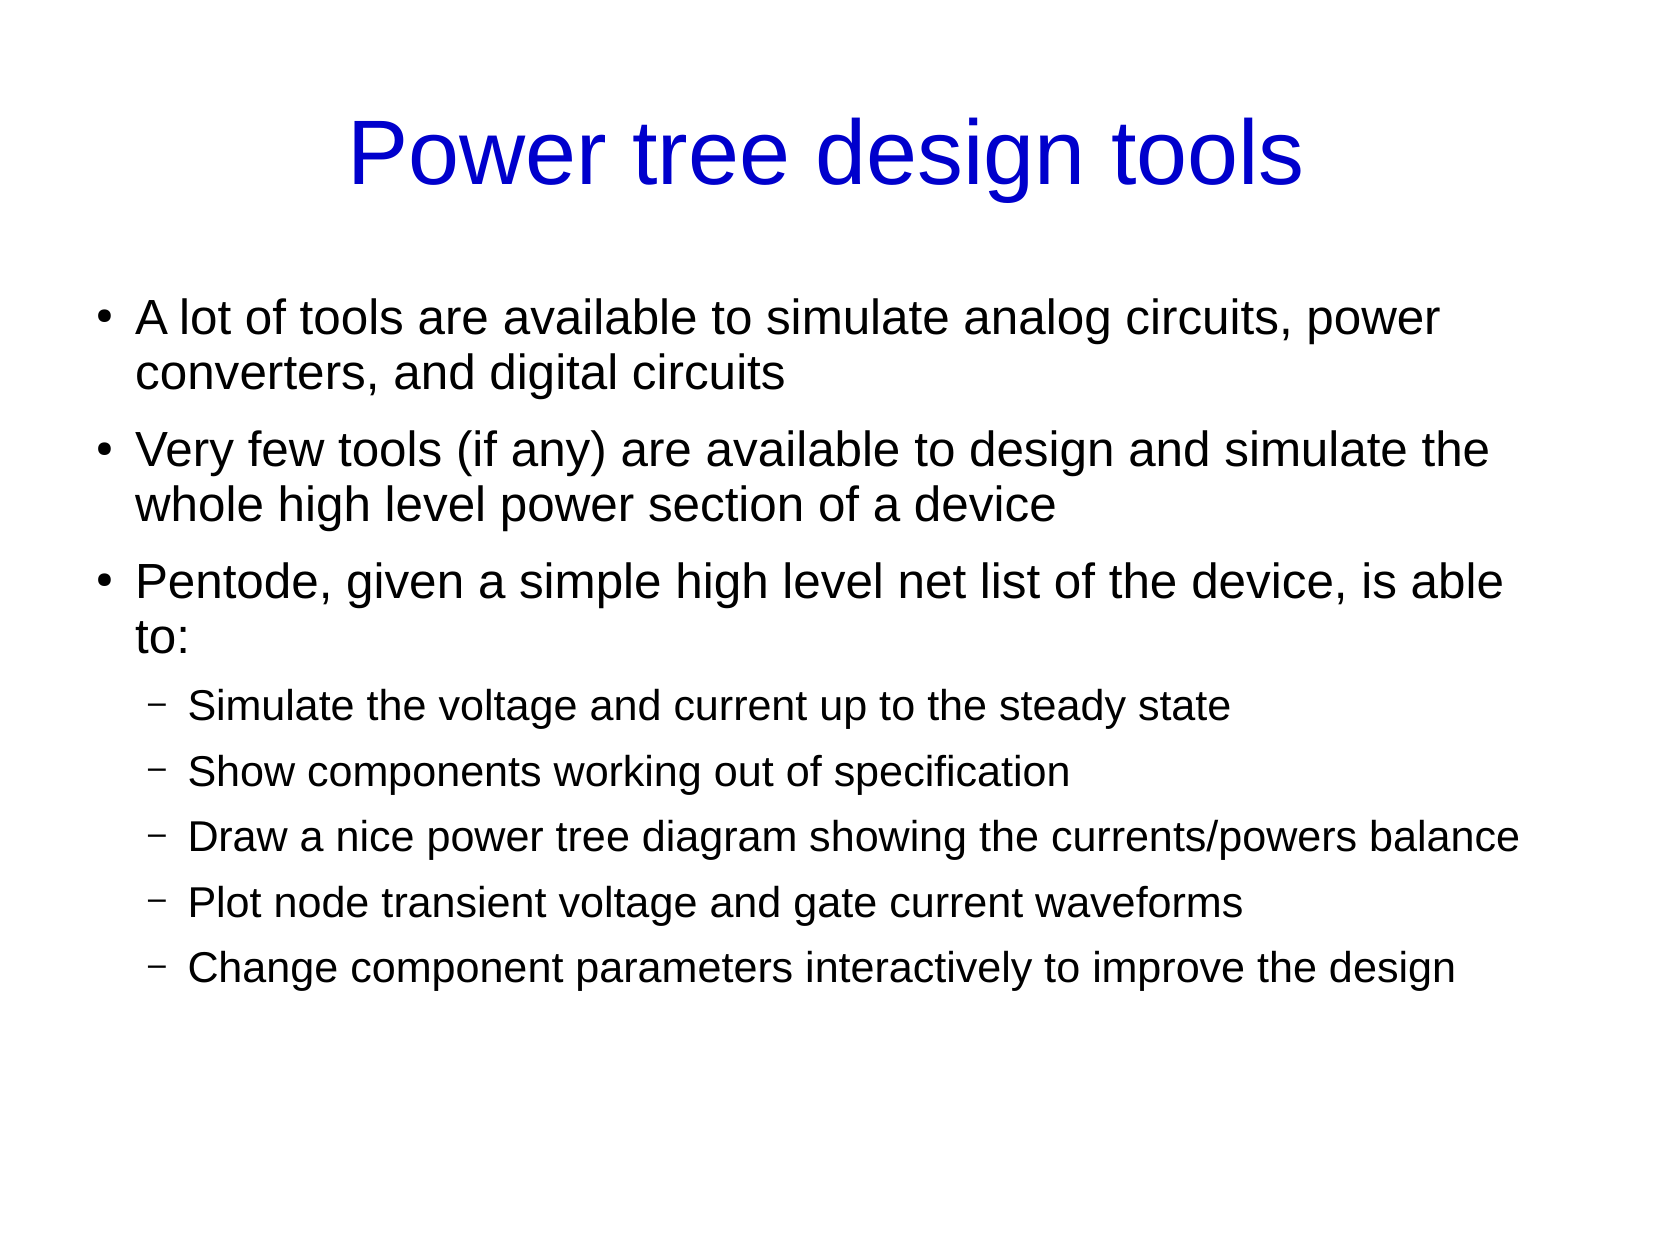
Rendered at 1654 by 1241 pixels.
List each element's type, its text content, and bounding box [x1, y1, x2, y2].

title Power tree design tools [82, 49, 1571, 257]
list A lot of tools are available to simulate analog circuits, power converters, and digital circuits Very few tools (if any) are available to design and simulate the whole high level power section of a device Pentode, given a simple high level net list of the device, is able to: Simulate the voltage and current up to the steady state Show components working out of specification Draw a nice power tree diagram showing the currents/powers balance Plot node transient voltage and gate current waveforms Change component parameters interactively to improve the design [82, 290, 1571, 1010]
